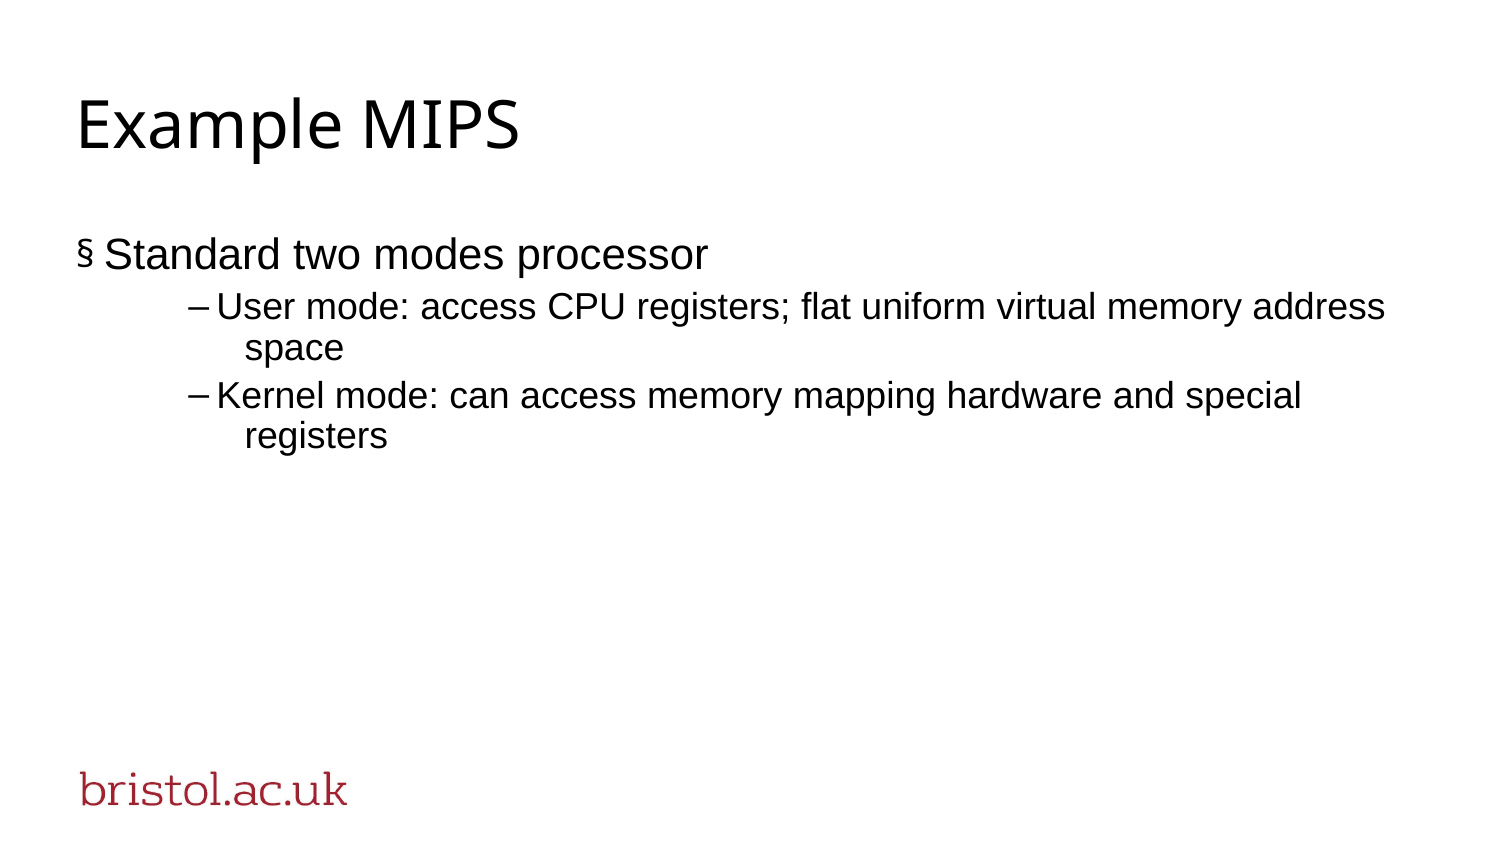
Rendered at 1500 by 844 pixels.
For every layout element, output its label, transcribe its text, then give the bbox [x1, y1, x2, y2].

title Example MIPS [60, 44, 1440, 209]
list Standard two modes processor User mode: access CPU registers; flat uniform virtual memory address space Kernel mode: can access memory mapping hardware and special registers [60, 224, 1440, 699]
